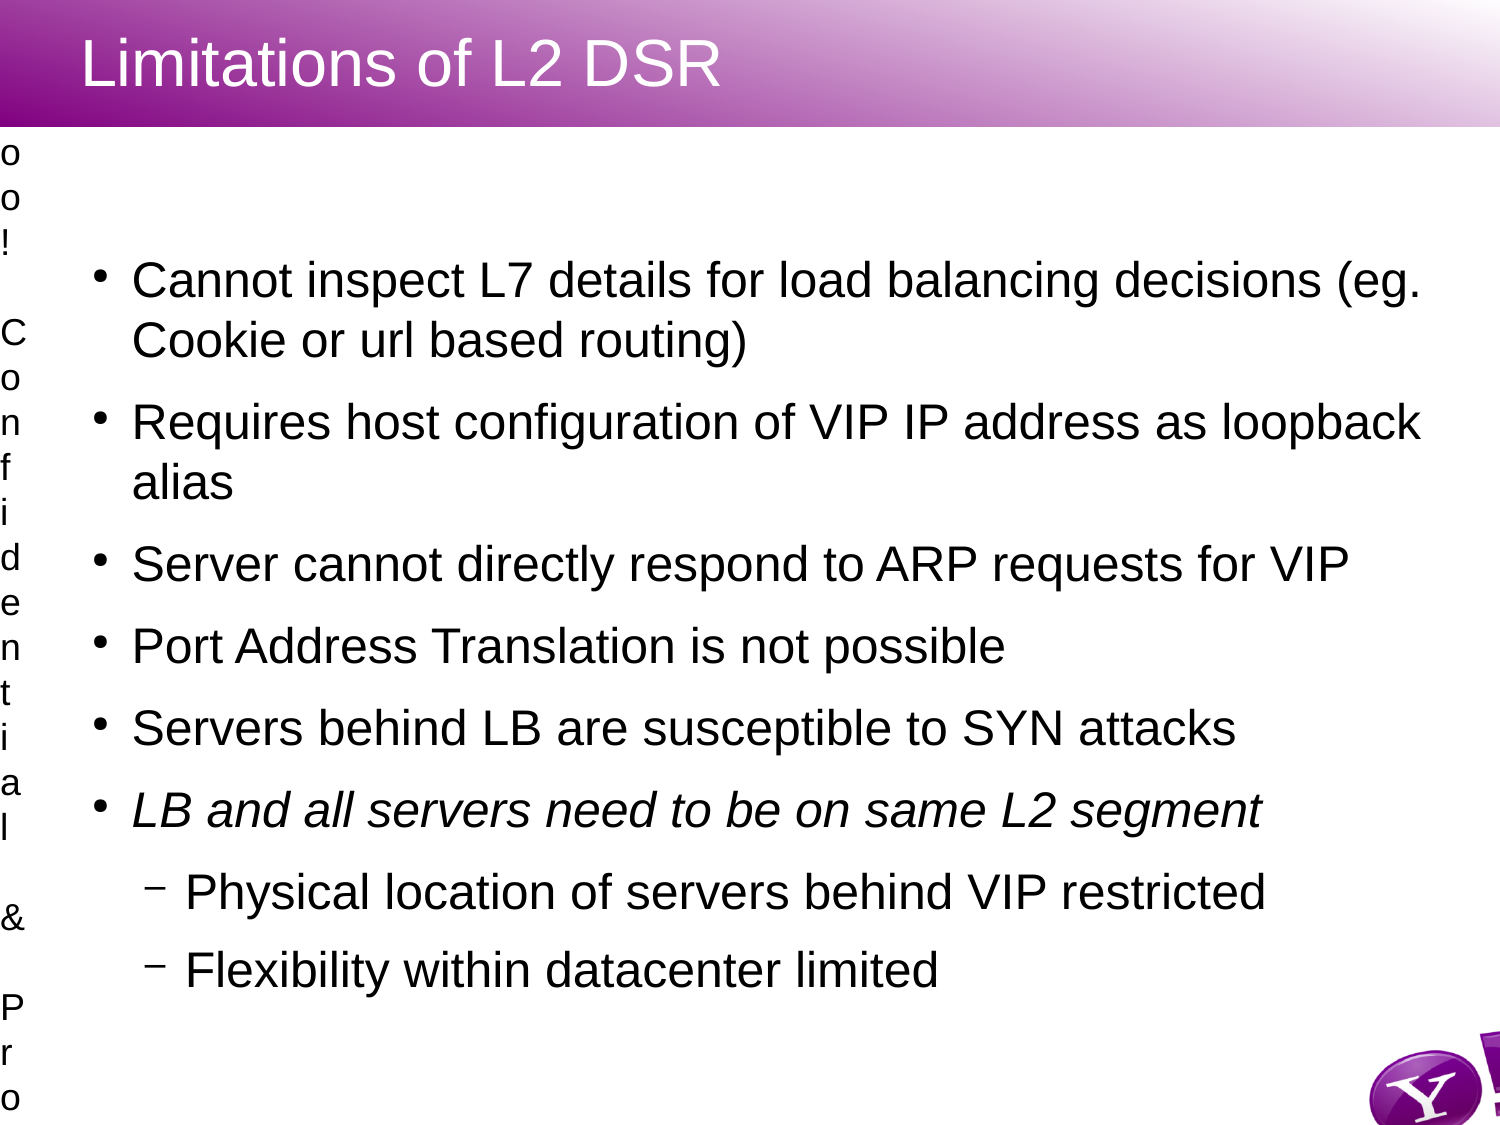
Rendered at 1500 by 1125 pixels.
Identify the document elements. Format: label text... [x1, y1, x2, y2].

title Limitations of L2 DSR [0, 0, 1500, 127]
list Cannot inspect L7 details for load balancing decisions (eg. Cookie or url based routing) Requires host configuration of VIP IP address as loopback alias Server cannot directly respond to ARP requests for VIP Port Address Translation is not possible Servers behind LB are susceptible to SYN attacks LB and all servers need to be on same L2 segment Physical location of servers behind VIP restricted Flexibility within datacenter limited [78, 164, 1438, 1015]
picture [1366, 1027, 1500, 1125]
